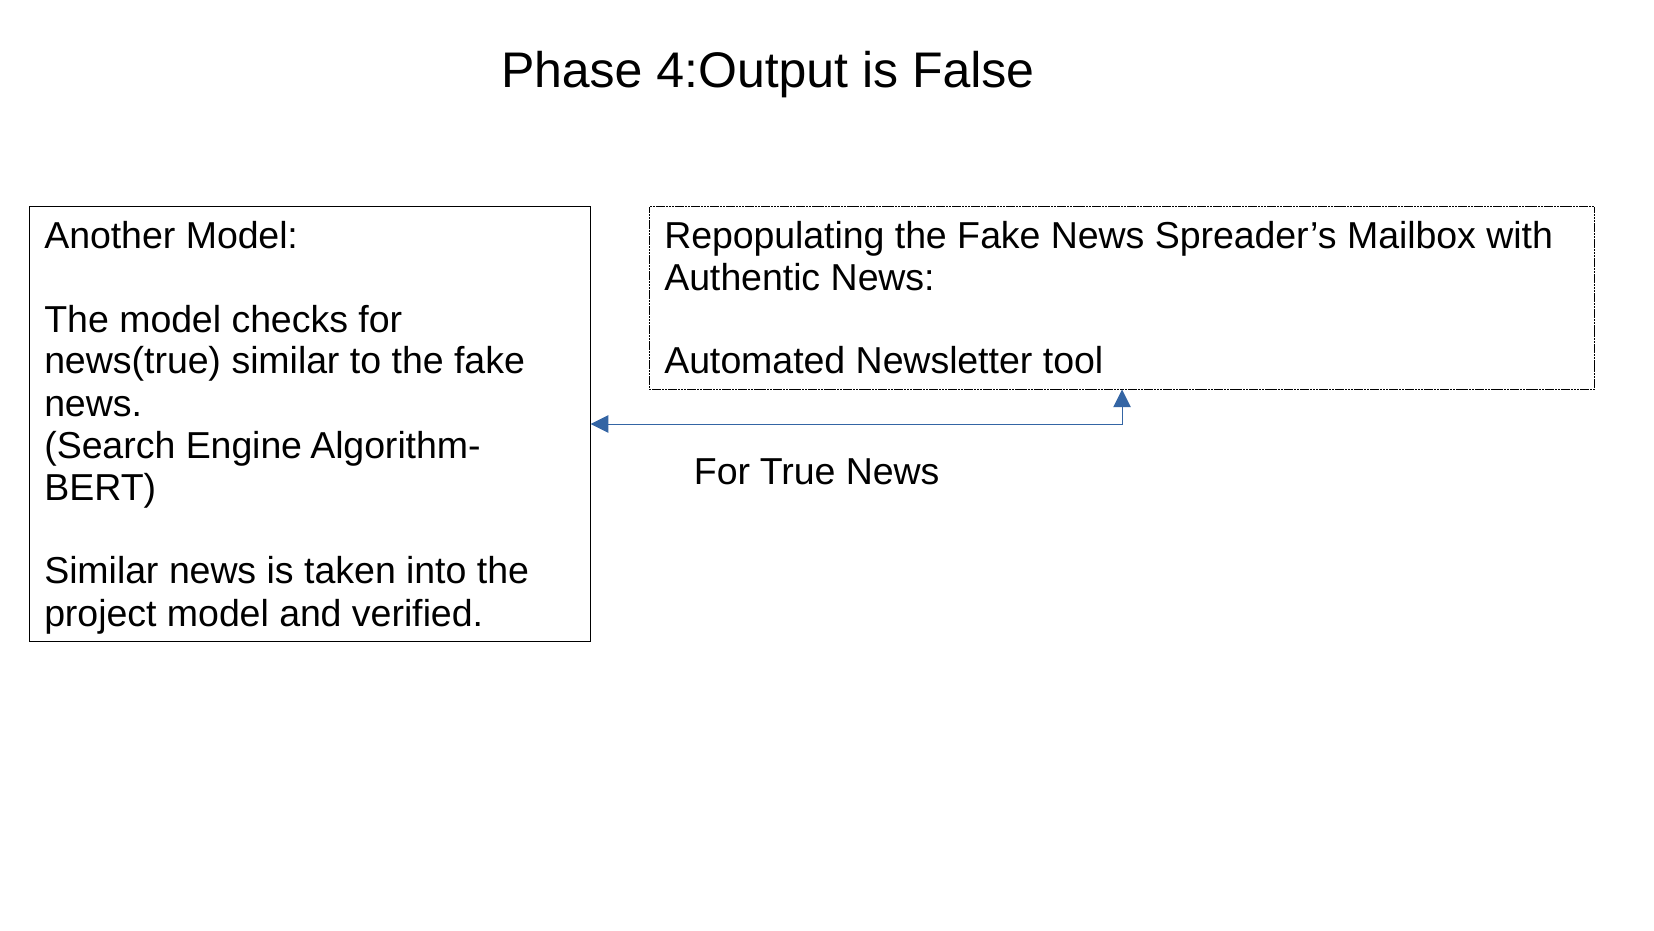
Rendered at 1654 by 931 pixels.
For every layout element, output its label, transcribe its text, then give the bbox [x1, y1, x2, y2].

text_box Another Model: The model checks for news(true) similar to the fake news. (Search Engine Algorithm-BERT) Similar news is taken into the project model and verified. [29, 206, 591, 642]
title Phase 4:Output is False [383, 29, 1152, 112]
text_box For True News [679, 442, 1004, 502]
text_box Repopulating the Fake News Spreader’s Mailbox with Authentic News: Automated Newsletter tool [649, 206, 1595, 390]
